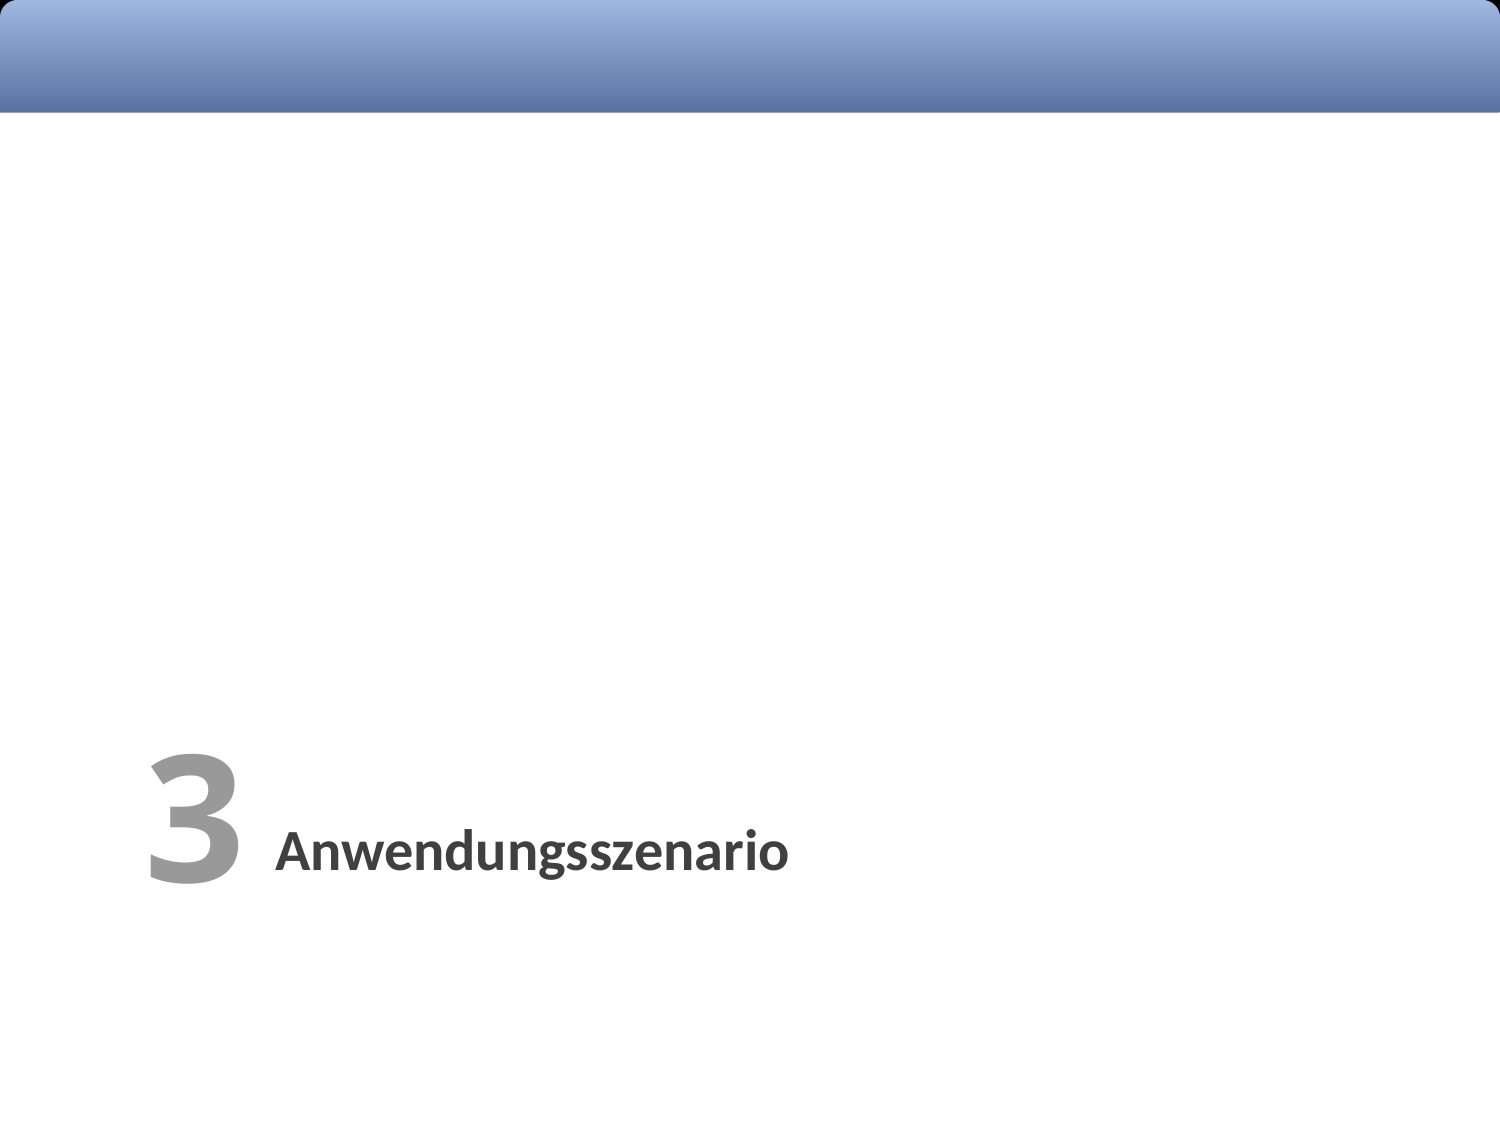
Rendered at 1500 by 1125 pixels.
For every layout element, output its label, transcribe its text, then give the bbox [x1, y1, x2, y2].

list 3 [59, 661, 261, 918]
title Anwendungsszenario [260, 804, 1500, 1028]
